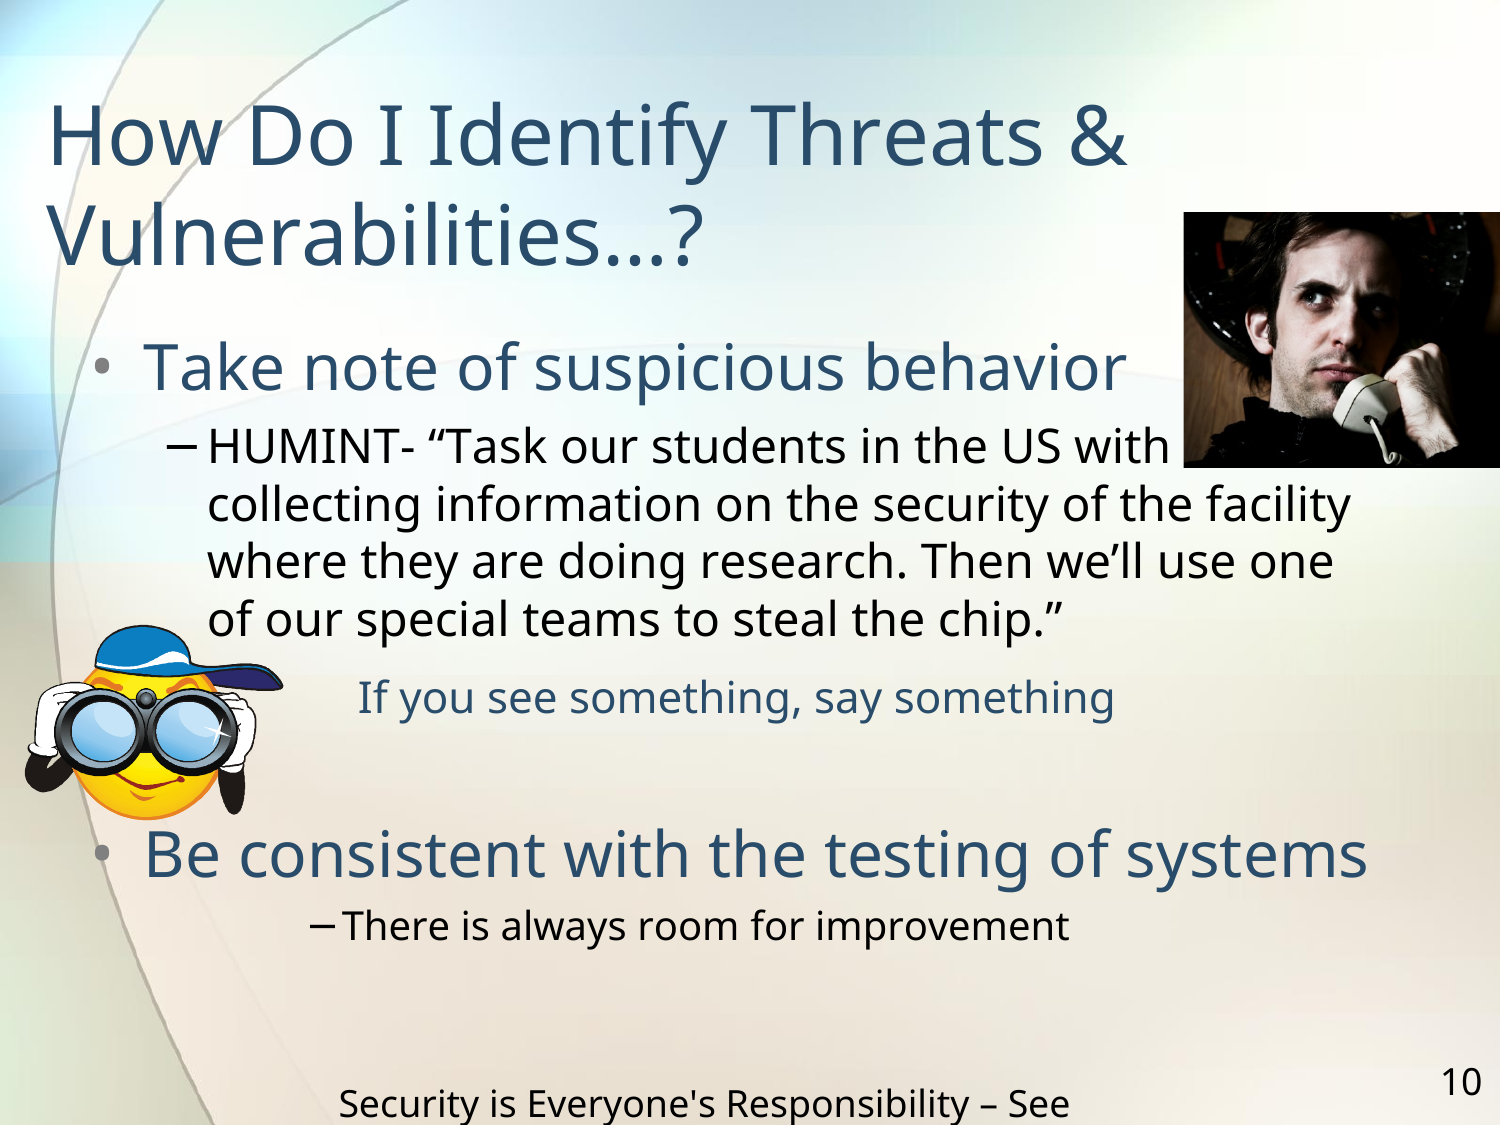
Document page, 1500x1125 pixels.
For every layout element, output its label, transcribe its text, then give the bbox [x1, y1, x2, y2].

text_box Security is Everyone's Responsibility – See Something, Say Something! [323, 1071, 1177, 1125]
list Take note of suspicious behavior HUMINT- “Task our students in the US with collecting information on the security of the facility where they are doing research. Then we’ll use one of our special teams to steal the chip.” If you see something, say something Be consistent with the testing of systems There is always room for improvement [74, 299, 1400, 1038]
text_box <number> [1425, 1050, 1500, 1125]
picture [0, 0, 1500, 1125]
title How Do I Identify Threats & Vulnerabilities…? [31, 74, 1469, 263]
